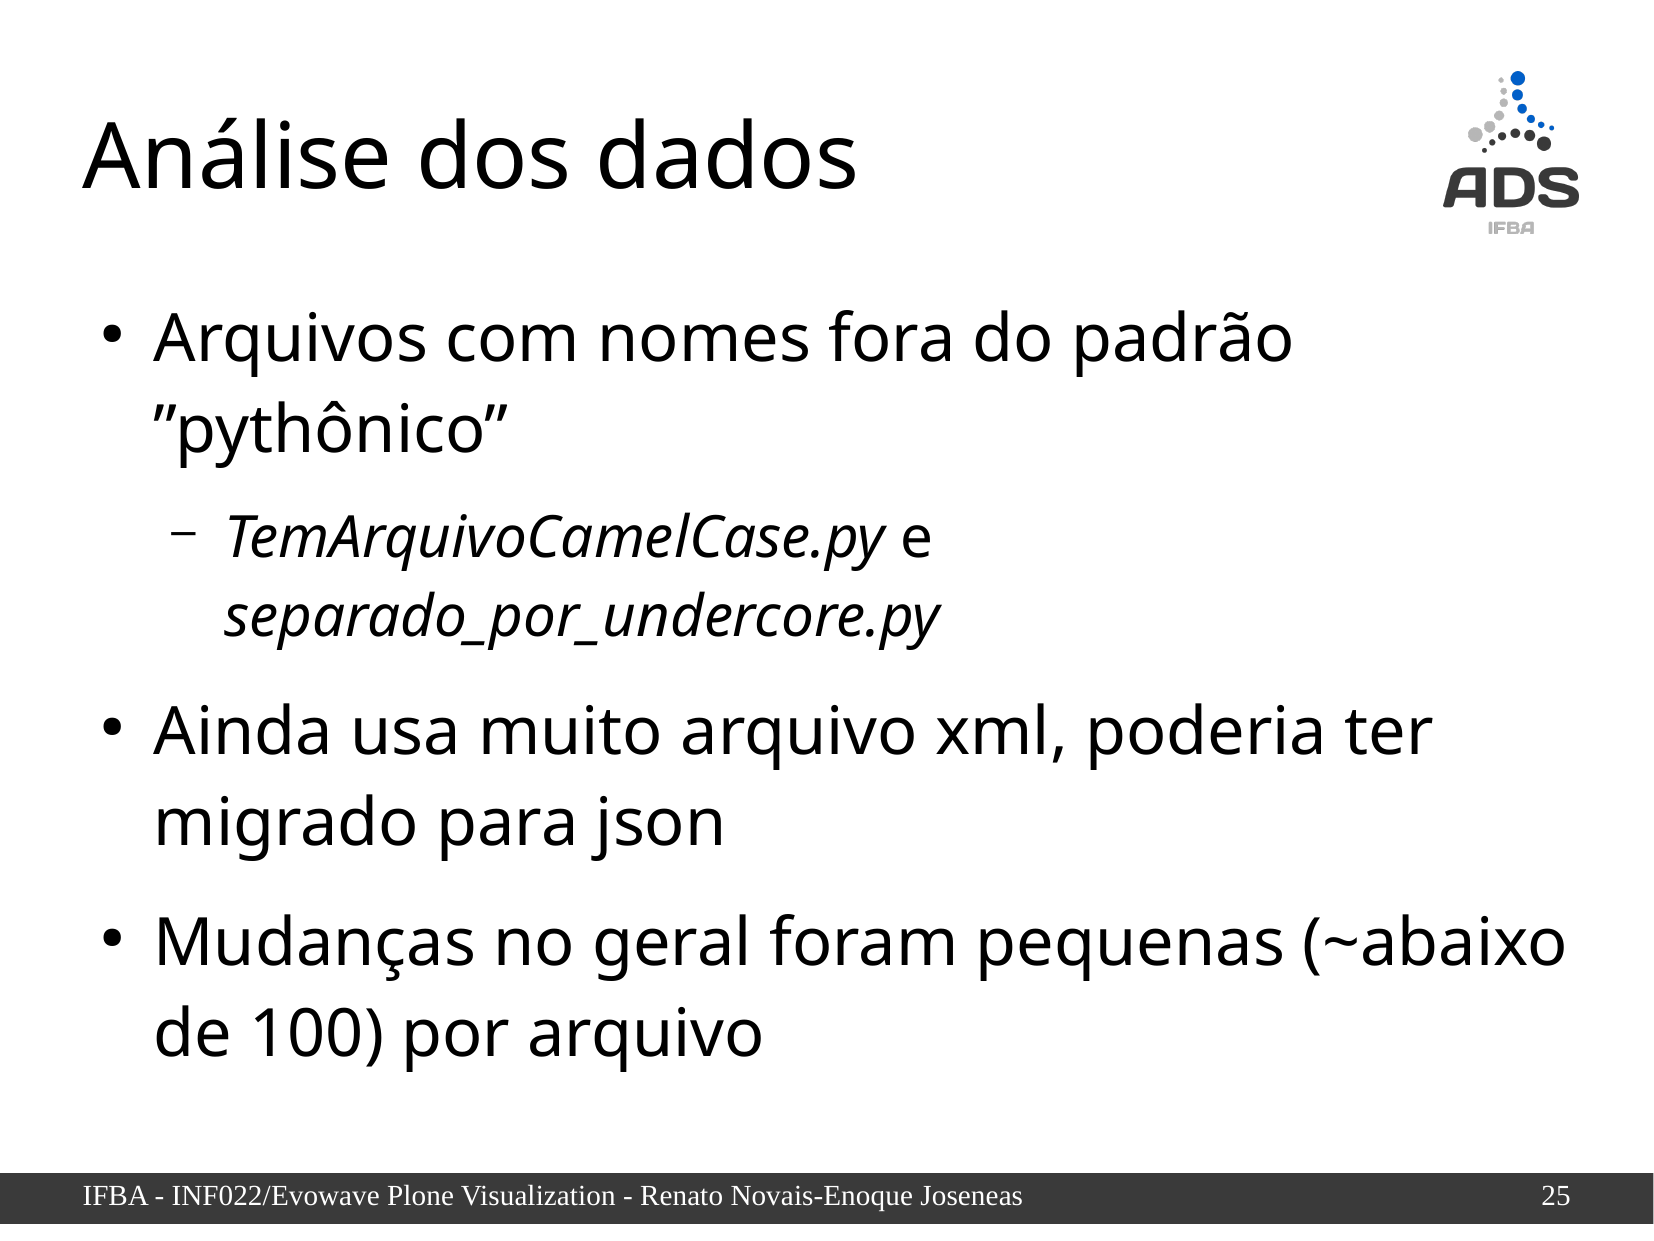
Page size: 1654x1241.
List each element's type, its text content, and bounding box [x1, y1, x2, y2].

title Análise dos dados [82, 49, 1426, 257]
picture [1443, 71, 1579, 234]
list Arquivos com nomes fora do padrão ”pythônico” TemArquivoCamelCase.py e separado_por_undercore.py Ainda usa muito arquivo xml, poderia ter migrado para json Mudanças no geral foram pequenas (~abaixo de 100) por arquivo [82, 290, 1571, 1156]
